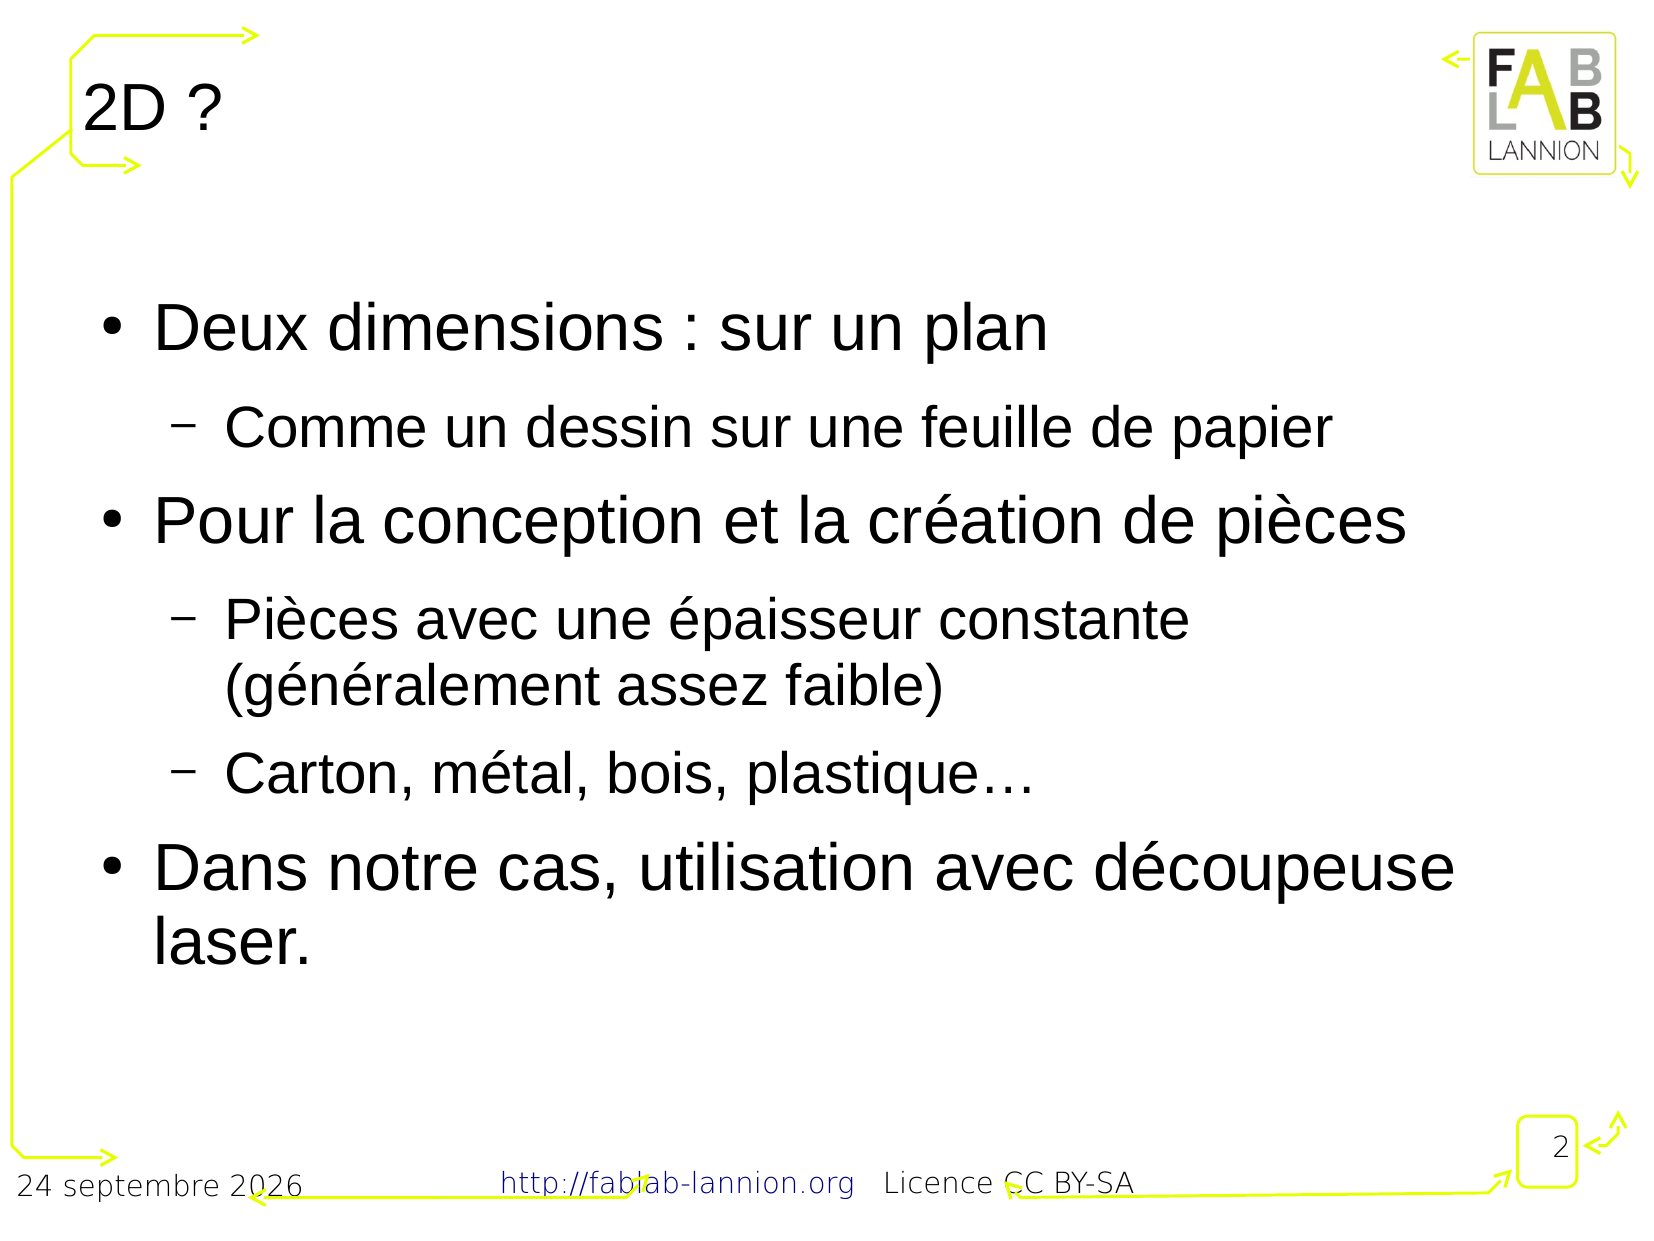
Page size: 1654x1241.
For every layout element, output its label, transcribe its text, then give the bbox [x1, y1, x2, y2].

picture [1470, 29, 1619, 178]
list Deux dimensions : sur un plan Comme un dessin sur une feuille de papier Pour la conception et la création de pièces Pièces avec une épaisseur constante (généralement assez faible) Carton, métal, bois, plastique… Dans notre cas, utilisation avec découpeuse laser. [82, 290, 1571, 1010]
title 2D ? [82, 49, 1441, 166]
